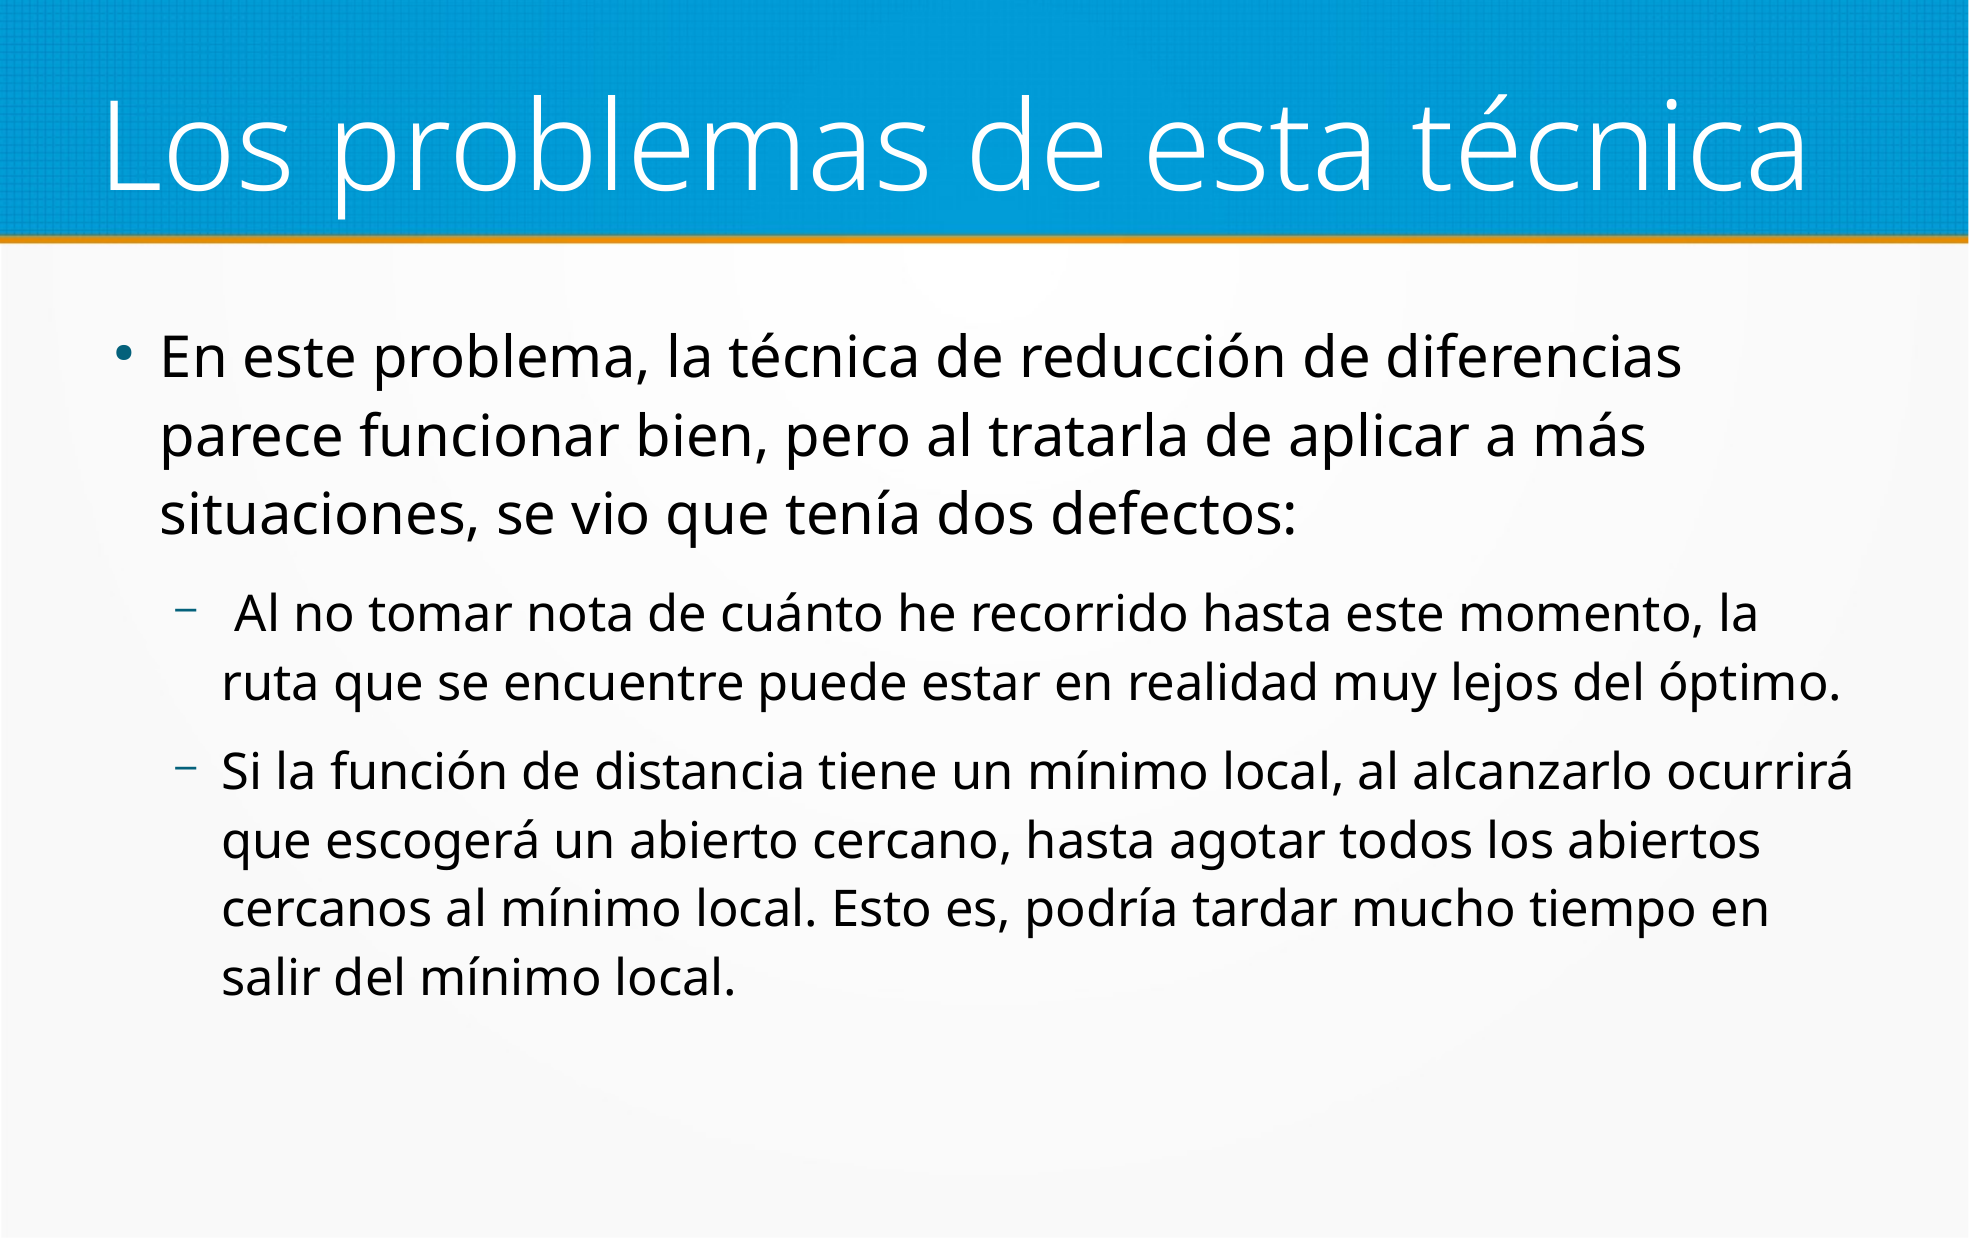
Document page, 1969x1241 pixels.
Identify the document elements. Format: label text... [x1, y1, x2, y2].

picture [0, 233, 1969, 1241]
title Los problemas de esta técnica [98, 19, 1870, 227]
list En este problema, la técnica de reducción de diferencias parece funcionar bien, pero al tratarla de aplicar a más situaciones, se vio que tenía dos defectos: Al no tomar nota de cuánto he recorrido hasta este momento, la ruta que se encuentre puede estar en realidad muy lejos del óptimo. Si la función de distancia tiene un mínimo local, al alcanzarlo ocurrirá que escogerá un abierto cercano, hasta agotar todos los abiertos cercanos al mínimo local. Esto es, podría tardar mucho tiempo en salir del mínimo local. [98, 315, 1861, 1081]
